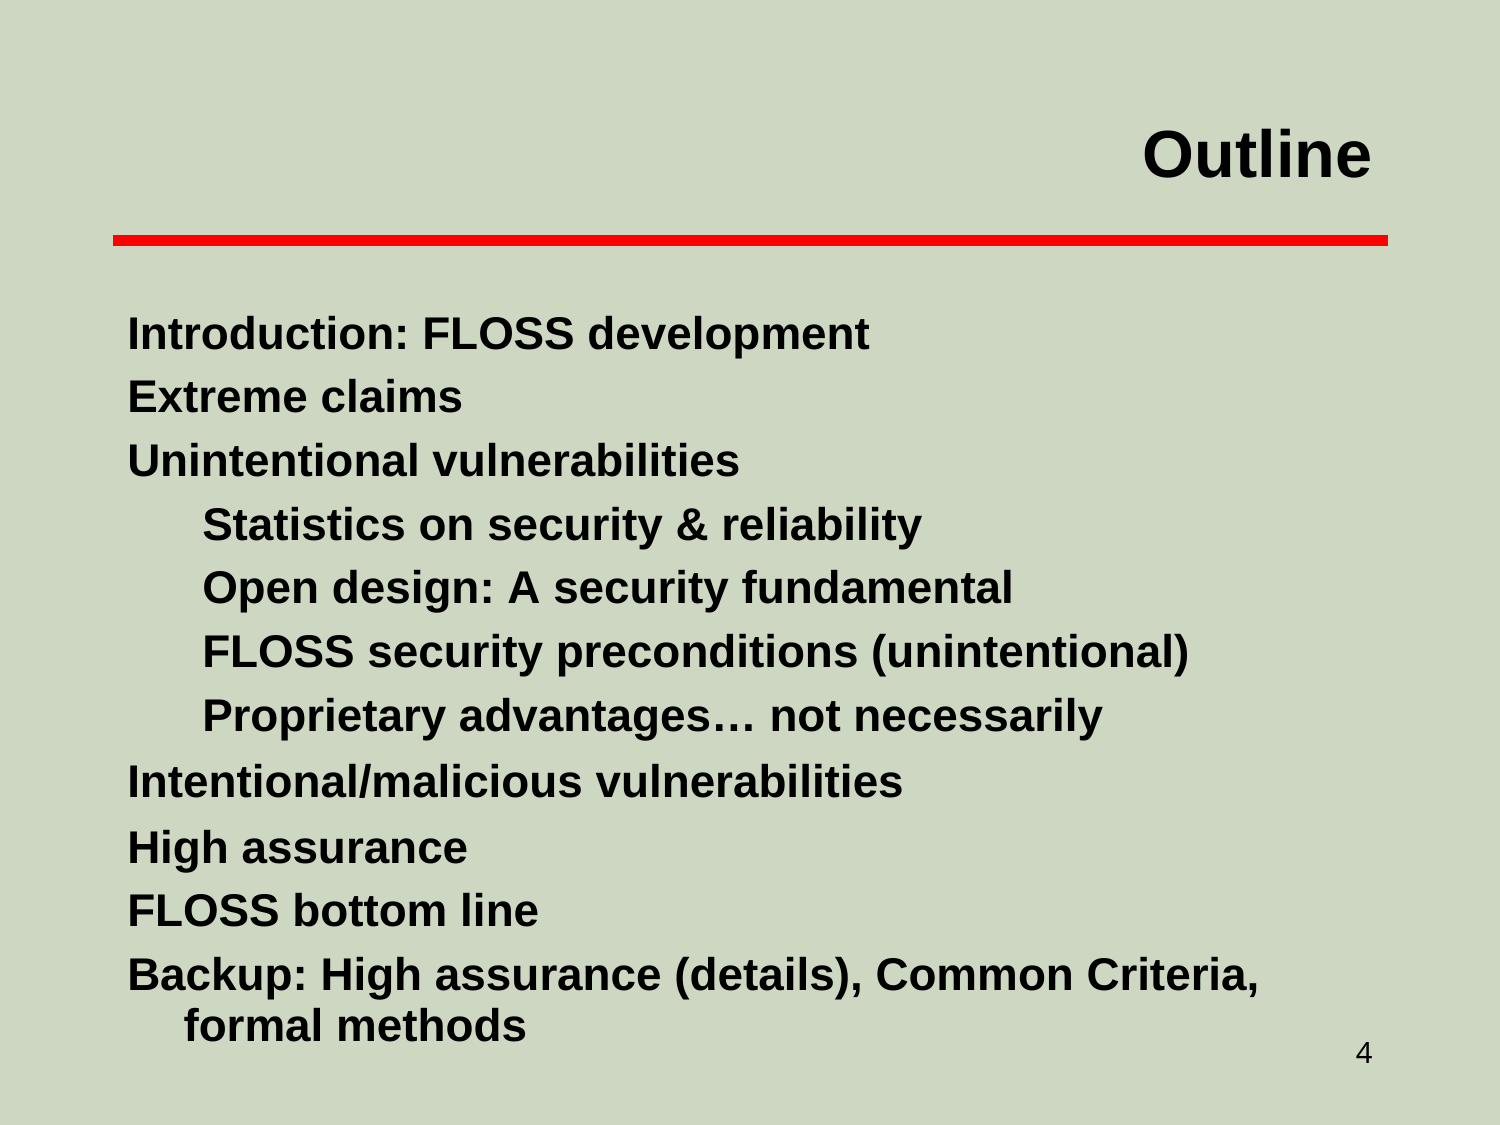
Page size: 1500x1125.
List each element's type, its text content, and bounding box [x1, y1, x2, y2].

list Introduction: FLOSS development Extreme claims Unintentional vulnerabilities Statistics on security & reliability Open design: A security fundamental FLOSS security preconditions (unintentional) Proprietary advantages… not necessarily Intentional/malicious vulnerabilities High assurance FLOSS bottom line Backup: High assurance (details), Common Criteria, formal methods [112, 299, 1388, 1060]
title Outline [337, 85, 1388, 224]
